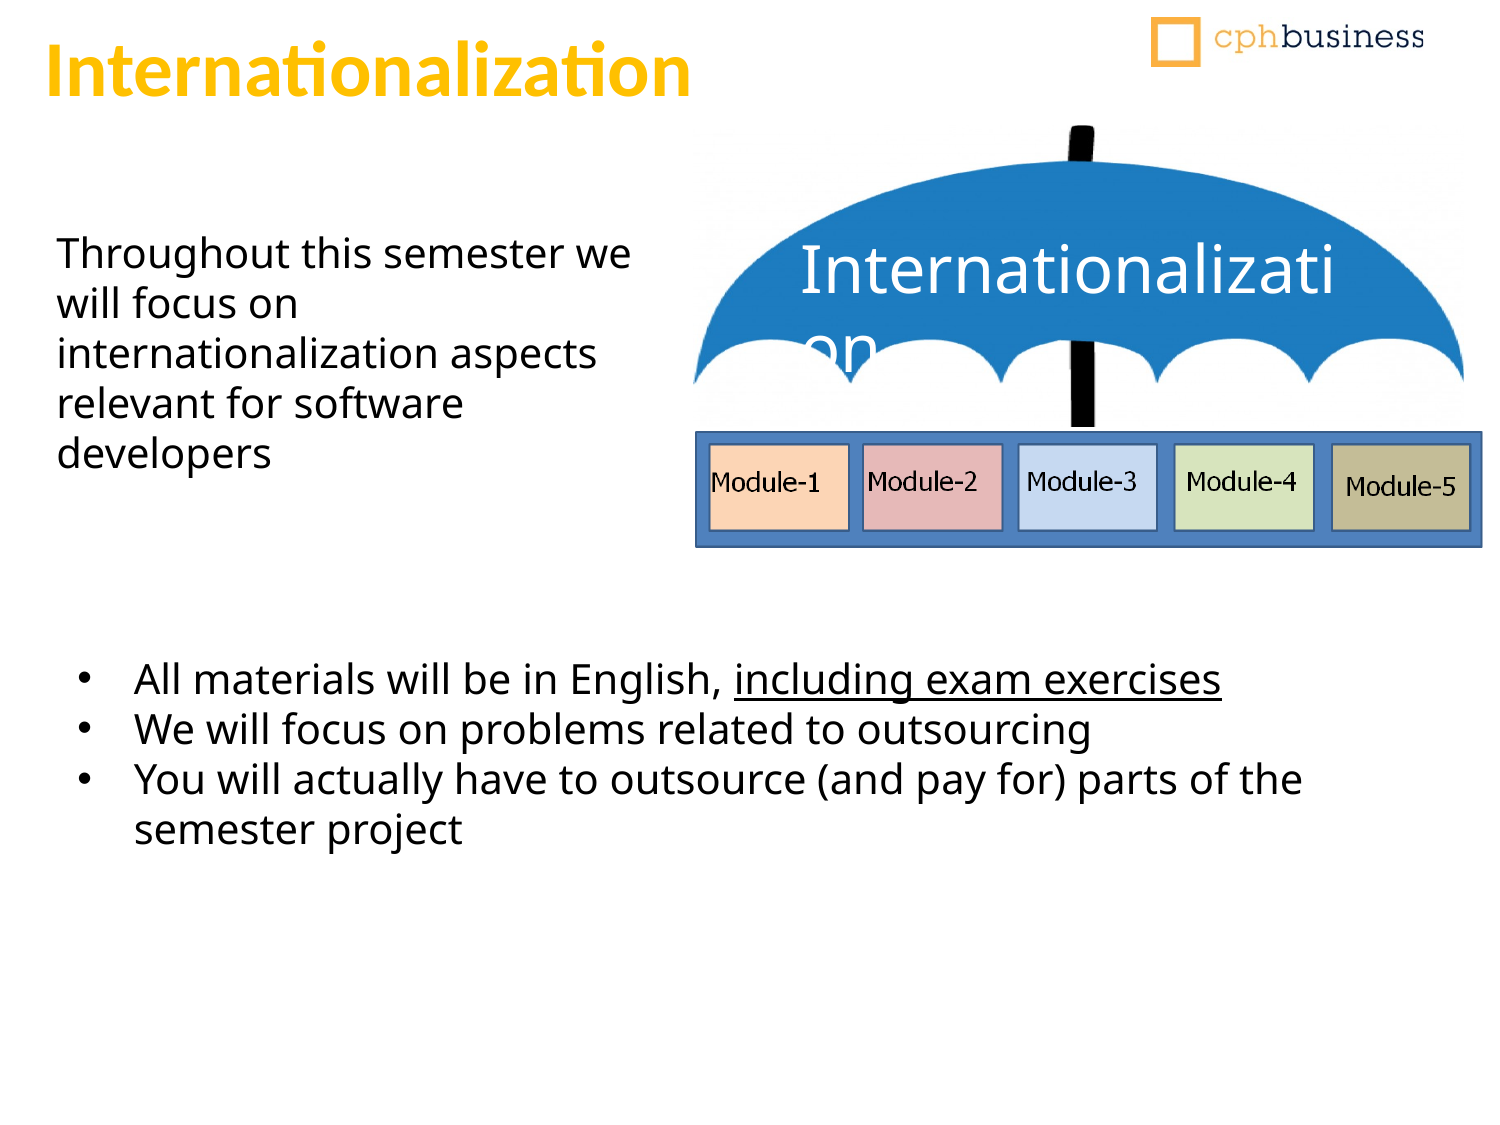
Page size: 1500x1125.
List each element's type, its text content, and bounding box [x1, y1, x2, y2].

text_box All materials will be in English, including exam exercises We will focus on problems related to outsourcing You will actually have to outsource (and pay for) parts of the semester project [62, 645, 1398, 863]
picture [1151, 17, 1424, 67]
text_box Throughout this semester we will focus on internationalization aspects relevant for software developers [41, 218, 668, 436]
title Internationalization [29, 7, 1128, 122]
picture [690, 125, 1487, 555]
text_box Internationalization [785, 218, 1390, 315]
